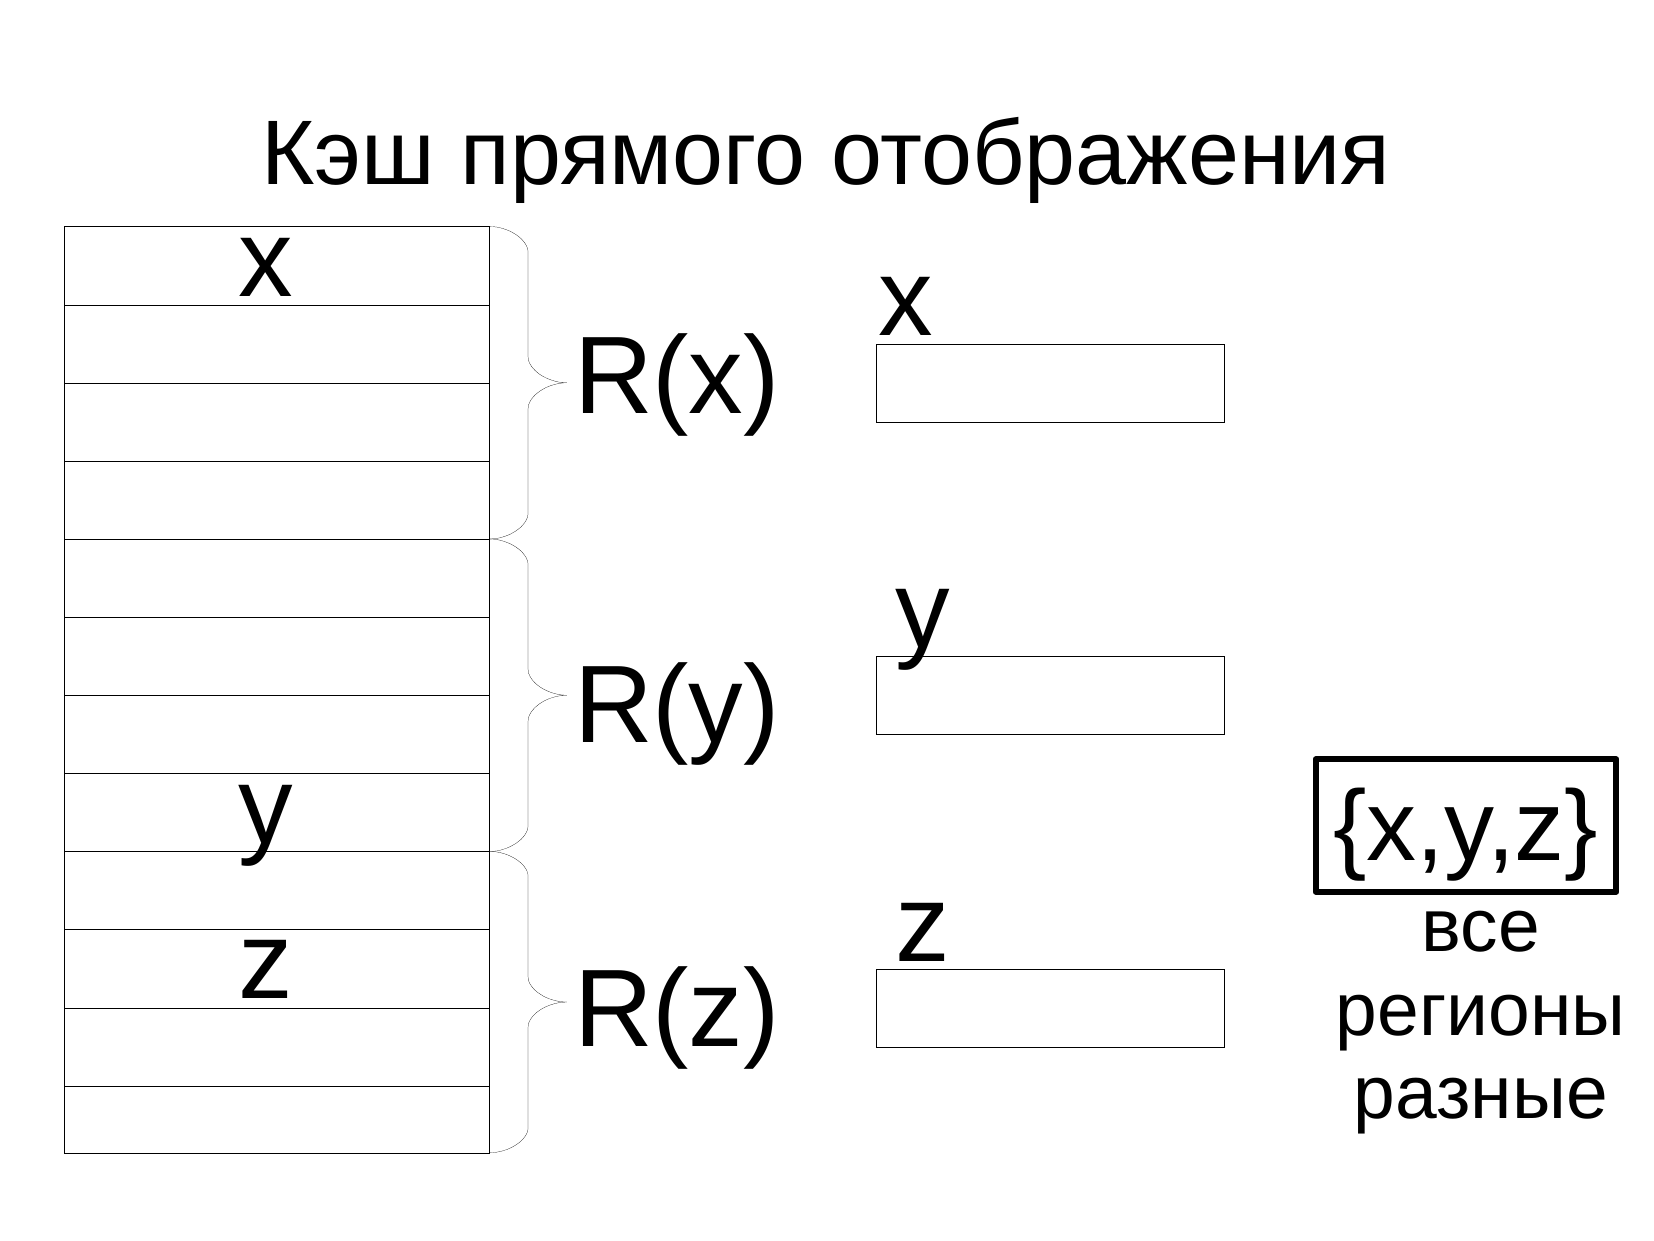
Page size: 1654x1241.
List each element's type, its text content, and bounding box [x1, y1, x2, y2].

chart [54, 206, 1238, 1168]
title Кэш прямого отображения [82, 49, 1571, 257]
text_box {x,y,z} [1315, 759, 1617, 892]
text_box все регионы разные [1321, 875, 1641, 1143]
